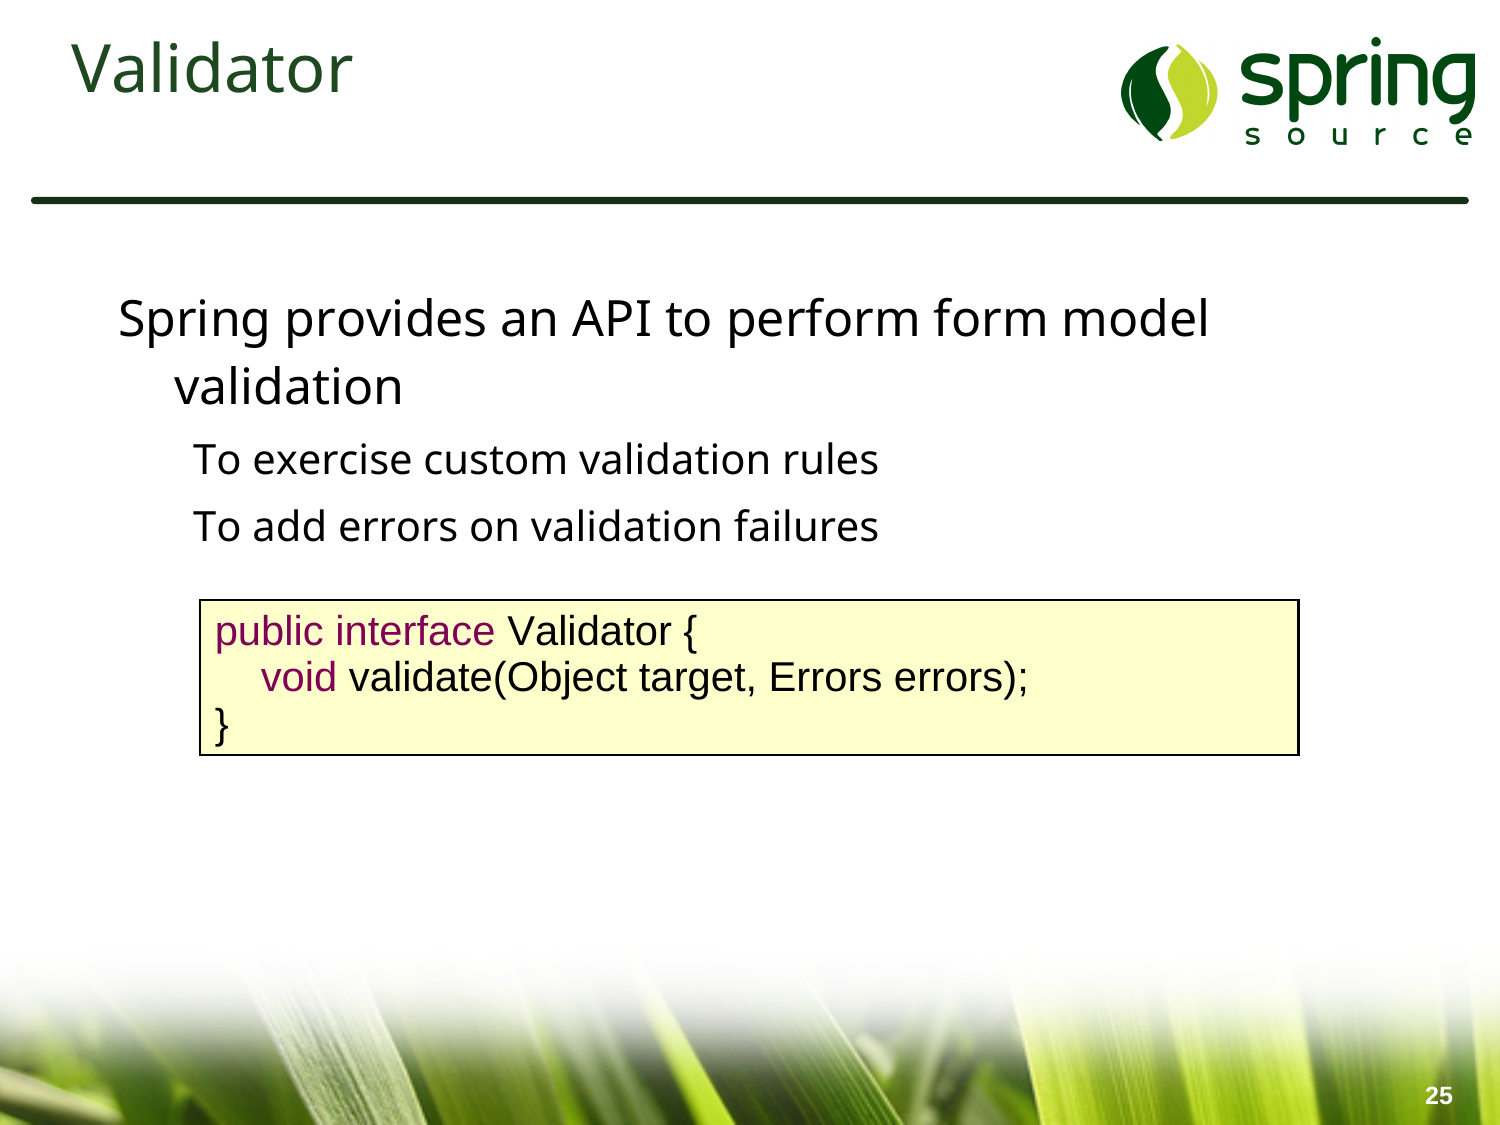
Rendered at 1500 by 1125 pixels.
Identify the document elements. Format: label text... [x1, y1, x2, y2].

picture [1121, 37, 1475, 145]
list Spring provides an API to perform form model validation To exercise custom validation rules To add errors on validation failures [103, 275, 1394, 938]
picture [0, 944, 1500, 1125]
title Validator [56, 13, 1089, 176]
text_box public interface Validator { void validate(Object target, Errors errors); } [200, 600, 1299, 755]
